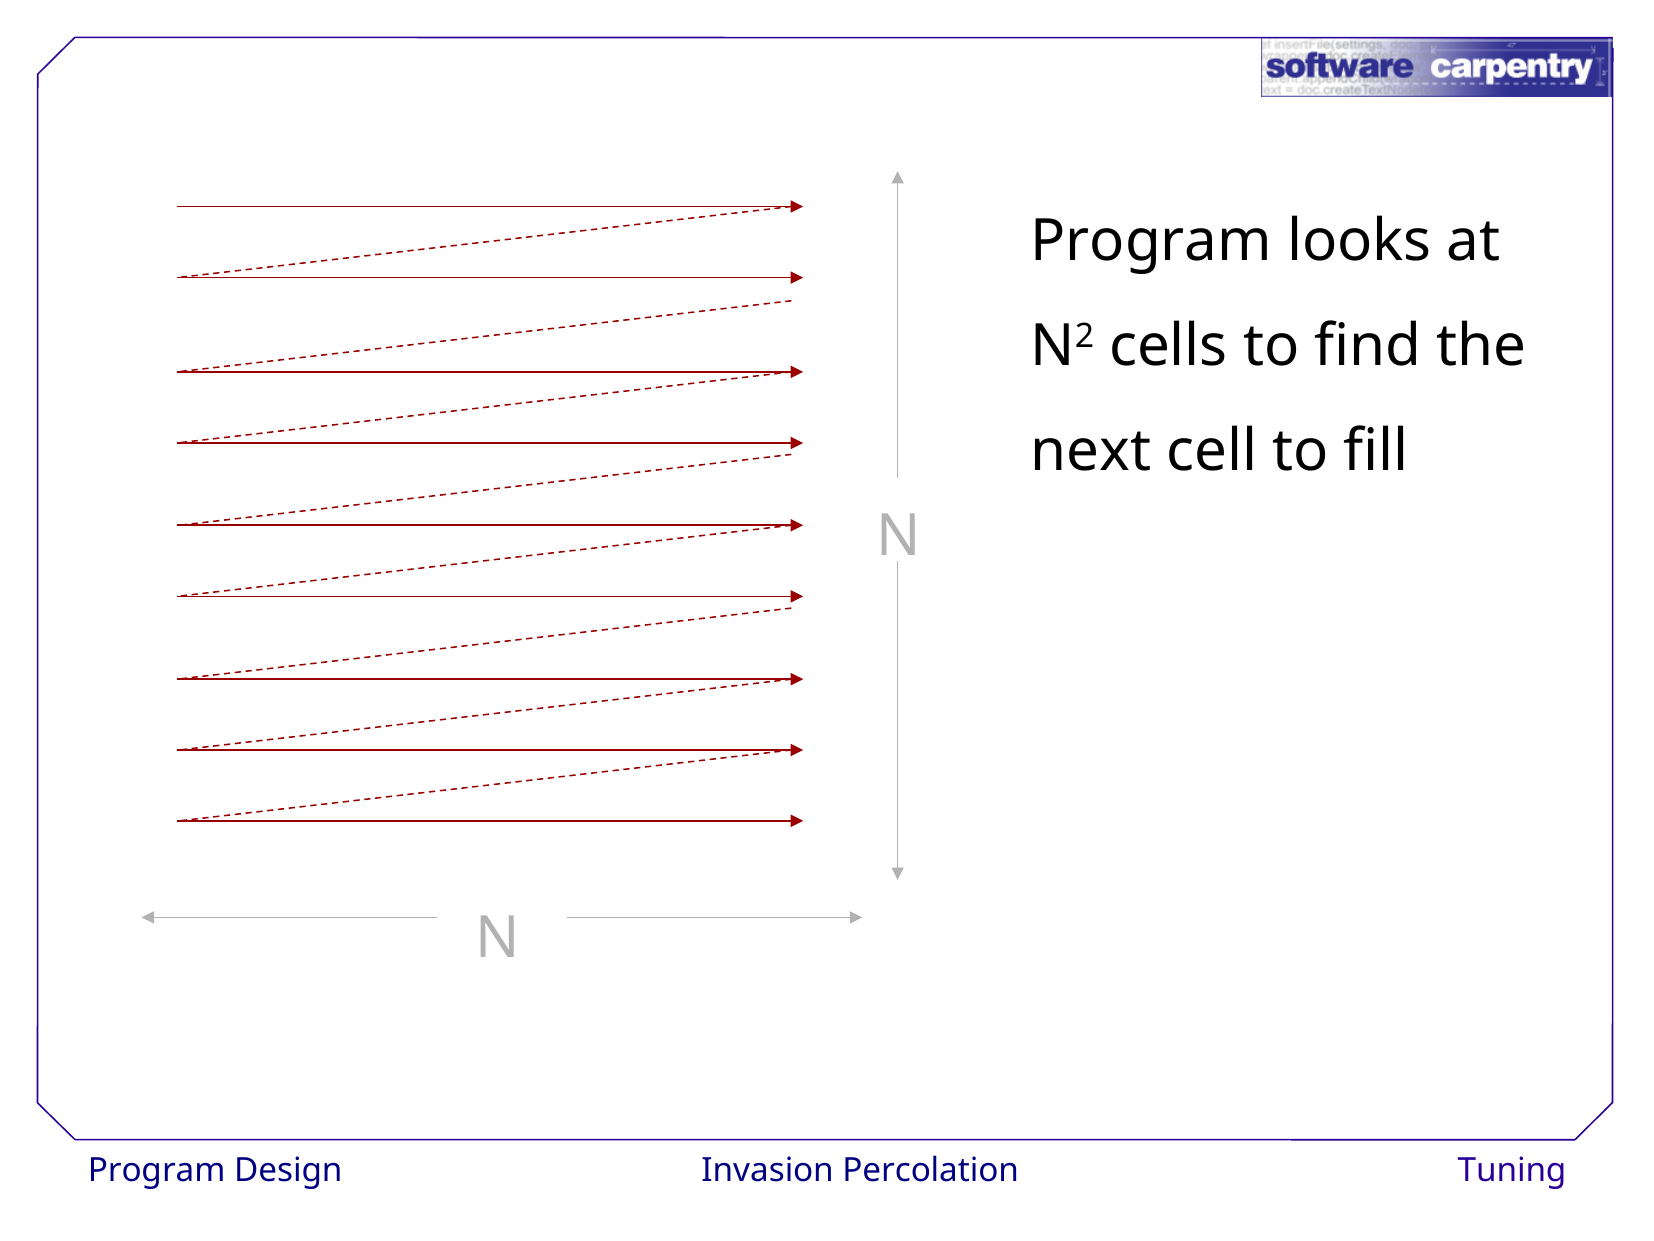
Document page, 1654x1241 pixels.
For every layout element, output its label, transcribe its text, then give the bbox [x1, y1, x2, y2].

table_cell [696, 641, 775, 678]
table_cell [380, 326, 459, 371]
table_cell [221, 720, 300, 749]
table_cell [775, 720, 855, 799]
table_cell [617, 641, 696, 678]
table_cell [380, 278, 459, 326]
table_cell [538, 326, 617, 371]
table_cell [459, 483, 538, 524]
table_cell [300, 822, 380, 878]
table_cell [617, 373, 696, 404]
table_cell [617, 720, 696, 749]
table_cell [775, 404, 855, 483]
table_cell [459, 444, 538, 483]
table_header [300, 166, 380, 206]
table_cell [380, 483, 459, 524]
table_cell [538, 404, 617, 442]
table_cell [775, 641, 855, 720]
table_cell [617, 526, 696, 562]
table_cell [538, 720, 617, 749]
table_cell [459, 404, 538, 442]
table_cell [617, 799, 696, 820]
table_cell [221, 822, 300, 878]
table_cell [459, 526, 538, 562]
table_cell [380, 444, 459, 483]
table_cell [380, 373, 459, 404]
table_cell [538, 562, 617, 596]
table_cell [221, 680, 300, 720]
table_header [300, 207, 380, 245]
table_cell [300, 597, 380, 641]
table_cell [380, 526, 459, 562]
table_cell [380, 799, 459, 820]
table_cell [300, 278, 380, 326]
table_cell [221, 326, 300, 371]
table_cell [696, 822, 775, 878]
table_cell [300, 562, 380, 596]
table_cell [696, 483, 775, 524]
table_cell [459, 799, 538, 820]
table_header [221, 166, 300, 206]
table_cell [221, 373, 300, 404]
table_header [617, 166, 696, 206]
table_header [696, 207, 775, 245]
table_cell [459, 720, 538, 749]
table_cell [300, 483, 380, 524]
table_cell [696, 373, 775, 404]
table_cell [221, 641, 300, 678]
table_cell [538, 751, 617, 799]
table_cell [142, 720, 221, 799]
table_cell [221, 483, 300, 524]
table_cell [221, 278, 300, 326]
table_cell [696, 404, 775, 442]
table_cell [221, 526, 300, 562]
picture [1261, 39, 1613, 97]
text_box N [460, 856, 520, 977]
table_cell [696, 562, 775, 596]
table_cell [142, 641, 221, 720]
text_box N [862, 454, 922, 576]
table_cell [300, 680, 380, 720]
table_cell [221, 751, 300, 799]
table_cell [221, 597, 300, 641]
table_cell [617, 597, 696, 641]
table_header [459, 207, 538, 245]
table_cell [459, 822, 538, 878]
table_cell [538, 822, 617, 878]
table_header [380, 207, 459, 245]
table_cell [380, 720, 459, 749]
table_cell [300, 373, 380, 404]
table_cell [617, 444, 696, 483]
table_cell [538, 680, 617, 720]
table_cell [380, 680, 459, 720]
table_cell [142, 404, 221, 483]
table_cell [300, 720, 380, 749]
table_cell [221, 799, 300, 820]
table_cell [617, 245, 696, 277]
table_cell [617, 822, 696, 878]
table_cell [380, 245, 459, 277]
table_cell [142, 799, 221, 878]
table_cell [538, 799, 617, 820]
table_header [142, 166, 221, 245]
table_cell [538, 278, 617, 326]
table_cell [617, 326, 696, 371]
table_cell [775, 799, 855, 878]
table_cell [459, 751, 538, 799]
table_cell [538, 597, 617, 641]
table_cell [221, 245, 300, 277]
table_header [221, 207, 300, 245]
table_cell [459, 597, 538, 641]
table_cell [459, 680, 538, 720]
table_cell [300, 326, 380, 371]
table_header [617, 207, 696, 245]
text_box Program looks at N2 cells to find the next cell to fill [1015, 159, 1580, 490]
table_header [775, 166, 855, 245]
table_cell [696, 444, 775, 483]
table_cell [380, 562, 459, 596]
table_cell [300, 799, 380, 820]
table_cell [459, 373, 538, 404]
table_header [538, 207, 617, 245]
table_cell [221, 562, 300, 596]
table_cell [617, 404, 696, 442]
table_cell [775, 245, 855, 326]
table_cell [696, 720, 775, 749]
table_cell [142, 483, 221, 562]
table_cell [380, 641, 459, 678]
table_cell [696, 326, 775, 371]
table_cell [538, 641, 617, 678]
table_cell [538, 245, 617, 277]
table_cell [775, 326, 855, 404]
table_cell [617, 562, 696, 596]
table_cell [459, 326, 538, 371]
table_cell [300, 526, 380, 562]
table_cell [459, 562, 538, 596]
table_cell [142, 245, 221, 326]
table_cell [221, 444, 300, 483]
table_cell [300, 404, 380, 442]
table_cell [696, 245, 775, 277]
table_cell [617, 278, 696, 326]
table_cell [300, 641, 380, 678]
table_cell [142, 326, 221, 404]
table_cell [380, 597, 459, 641]
table_cell [617, 680, 696, 720]
table_cell [696, 799, 775, 820]
table_cell [538, 526, 617, 562]
table_header [459, 166, 538, 206]
table_cell [380, 751, 459, 799]
table_cell [538, 483, 617, 524]
table_cell [459, 245, 538, 277]
table_cell [459, 278, 538, 326]
table_cell [538, 444, 617, 483]
table_header [696, 166, 775, 206]
table_cell [775, 562, 855, 641]
table_cell [617, 483, 696, 524]
table_cell [617, 751, 696, 799]
table_cell [459, 641, 538, 678]
table_cell [380, 404, 459, 442]
table_cell [380, 822, 459, 878]
table_cell [696, 597, 775, 641]
table_cell [221, 404, 300, 442]
table_cell [775, 483, 855, 562]
table_cell [696, 278, 775, 326]
table_cell [300, 751, 380, 799]
table_cell [300, 245, 380, 277]
table_header [380, 166, 459, 206]
table_cell [142, 562, 221, 641]
table_header [538, 166, 617, 206]
table_cell [300, 444, 380, 483]
table_cell [696, 680, 775, 720]
table_cell [696, 751, 775, 799]
table_cell [538, 373, 617, 404]
table_cell [696, 526, 775, 562]
